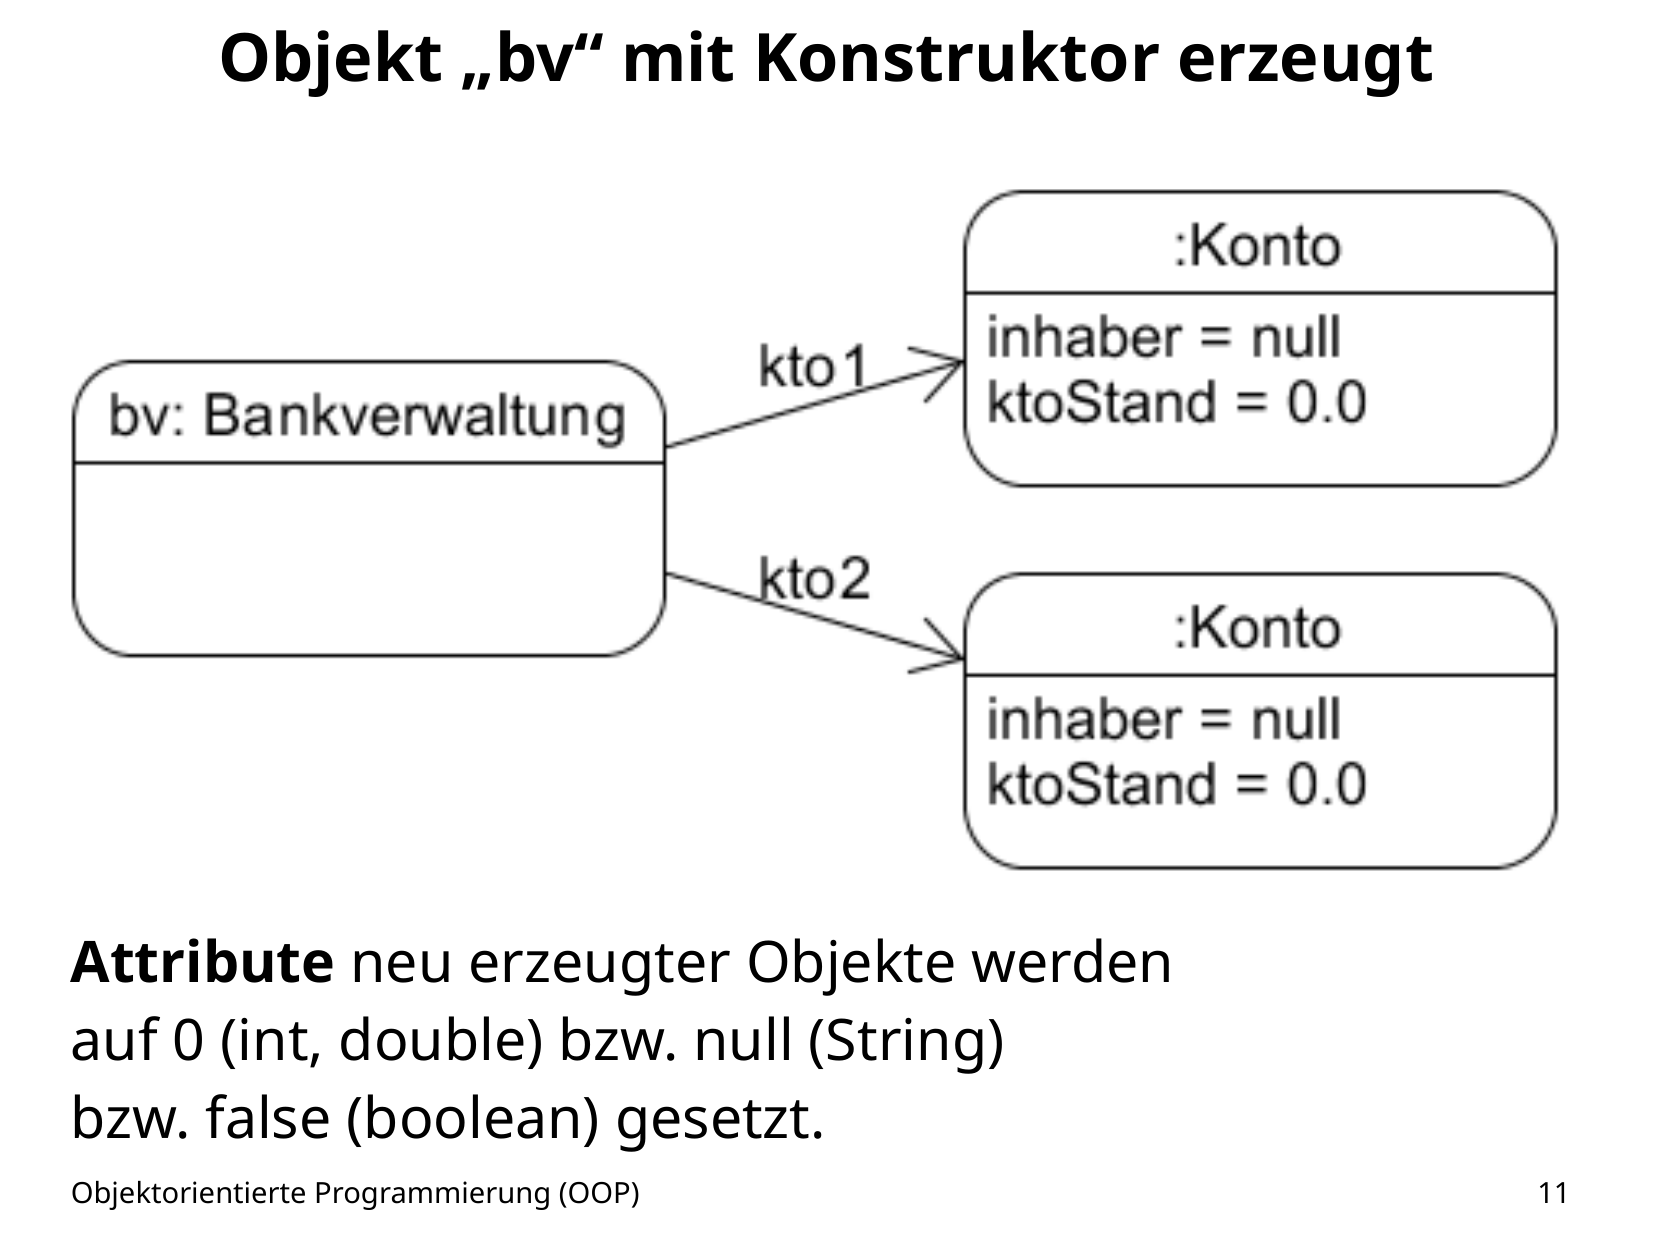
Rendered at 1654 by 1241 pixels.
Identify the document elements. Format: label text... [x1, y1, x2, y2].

list Attribute neu erzeugter Objekte werden auf 0 (int, double) bzw. null (String) bzw. false (boolean) gesetzt. [70, 921, 1595, 1158]
title Objekt „bv“ mit Konstruktor erzeugt [0, 5, 1654, 107]
picture [70, 188, 1562, 875]
